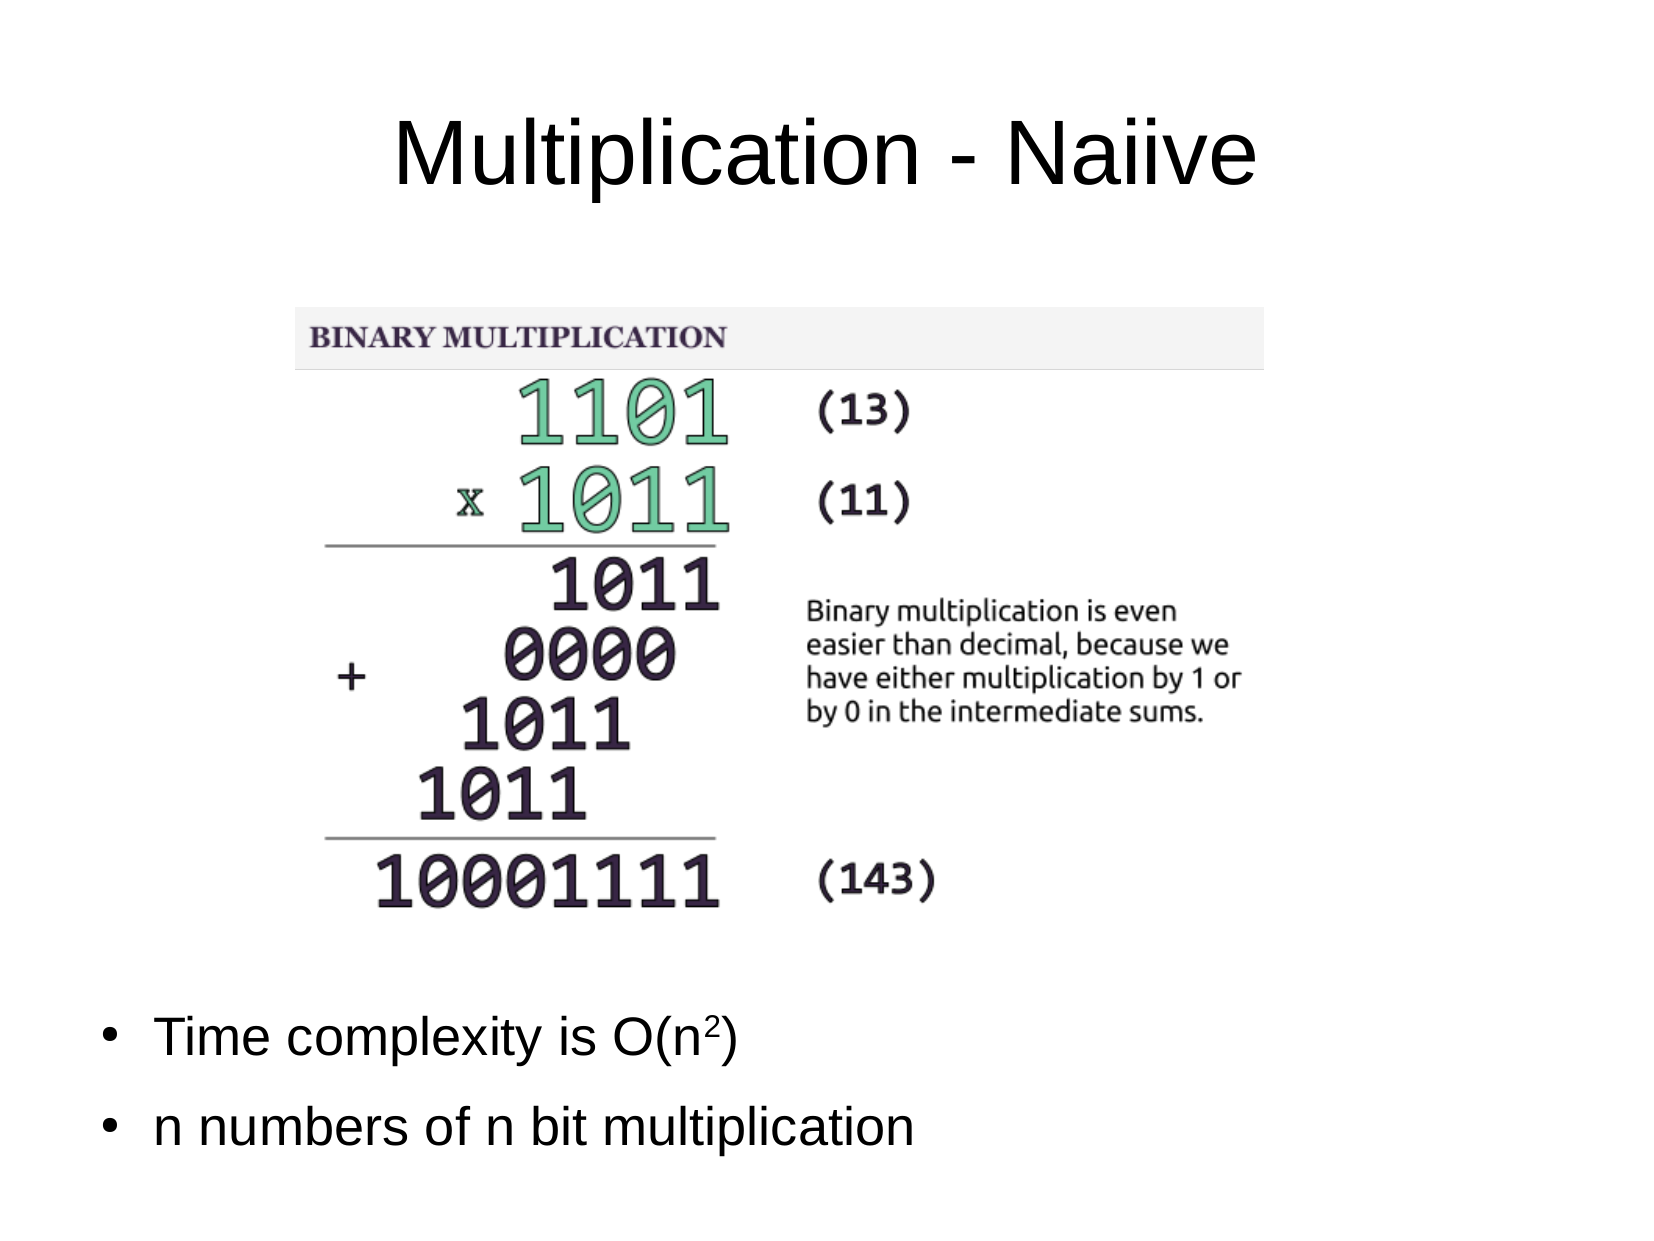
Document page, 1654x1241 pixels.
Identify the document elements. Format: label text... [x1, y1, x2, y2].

picture [295, 307, 1264, 931]
list Time complexity is O(n2) n numbers of n bit multiplication [82, 290, 1571, 1193]
title Multiplication - Naiive [82, 49, 1571, 257]
